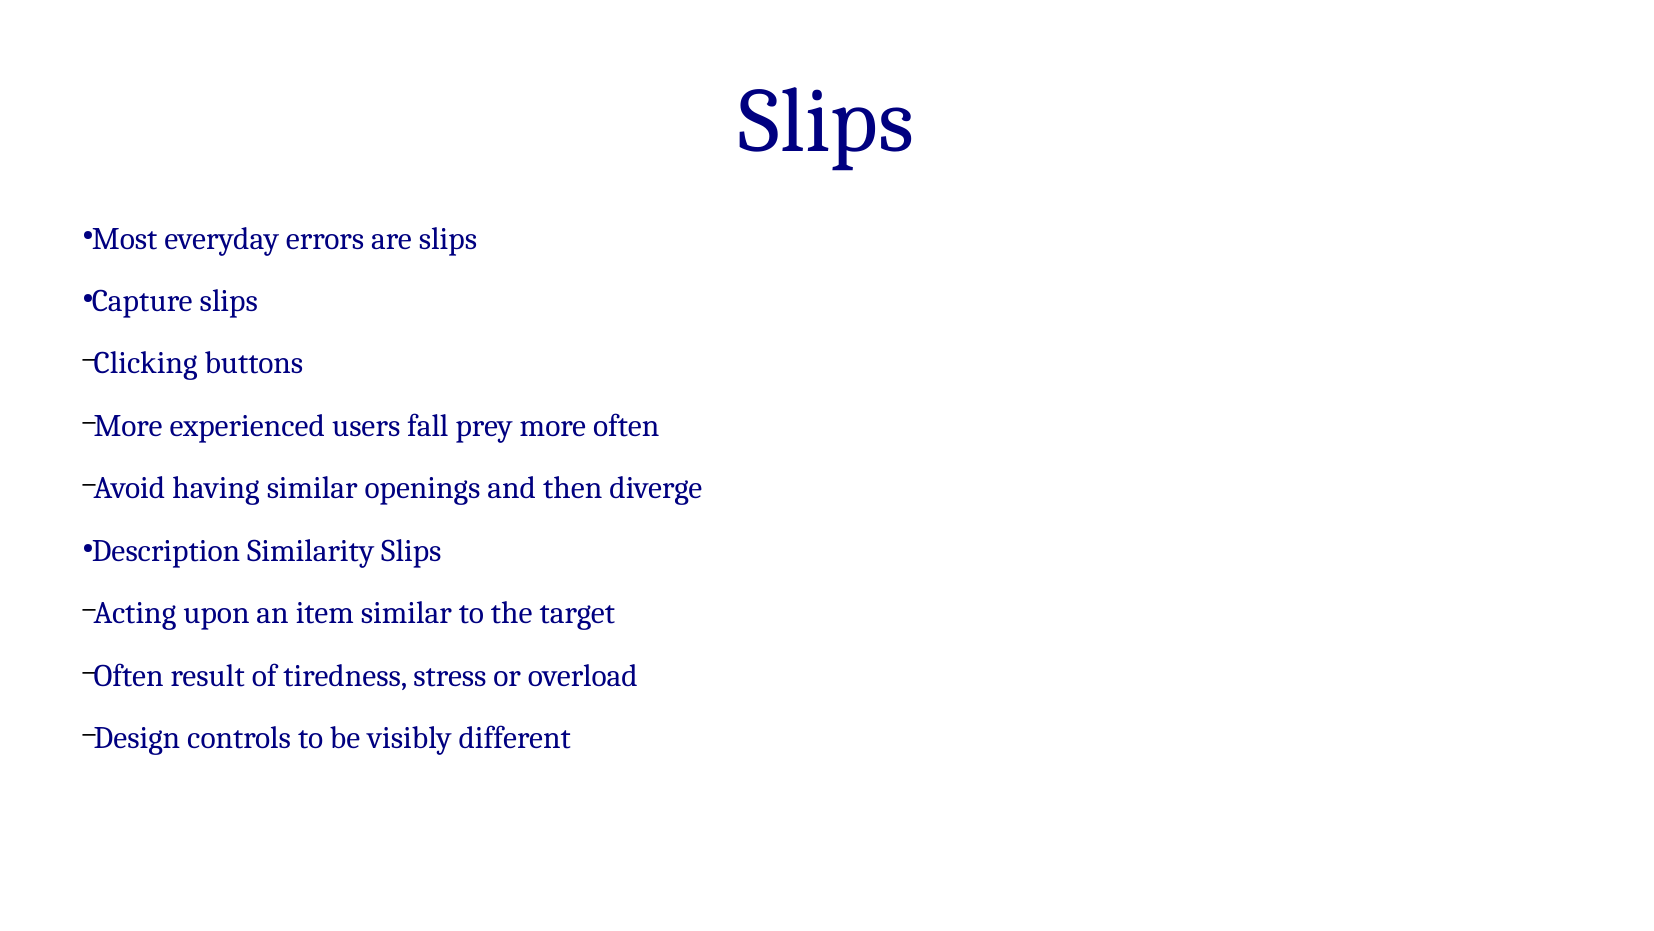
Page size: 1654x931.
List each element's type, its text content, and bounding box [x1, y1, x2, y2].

list Most everyday errors are slips Capture slips Clicking buttons More experienced users fall prey more often Avoid having similar openings and then diverge Description Similarity Slips Acting upon an item similar to the target Often result of tiredness, stress or overload Design controls to be visibly different [82, 217, 1571, 758]
title Slips [82, 37, 1571, 193]
